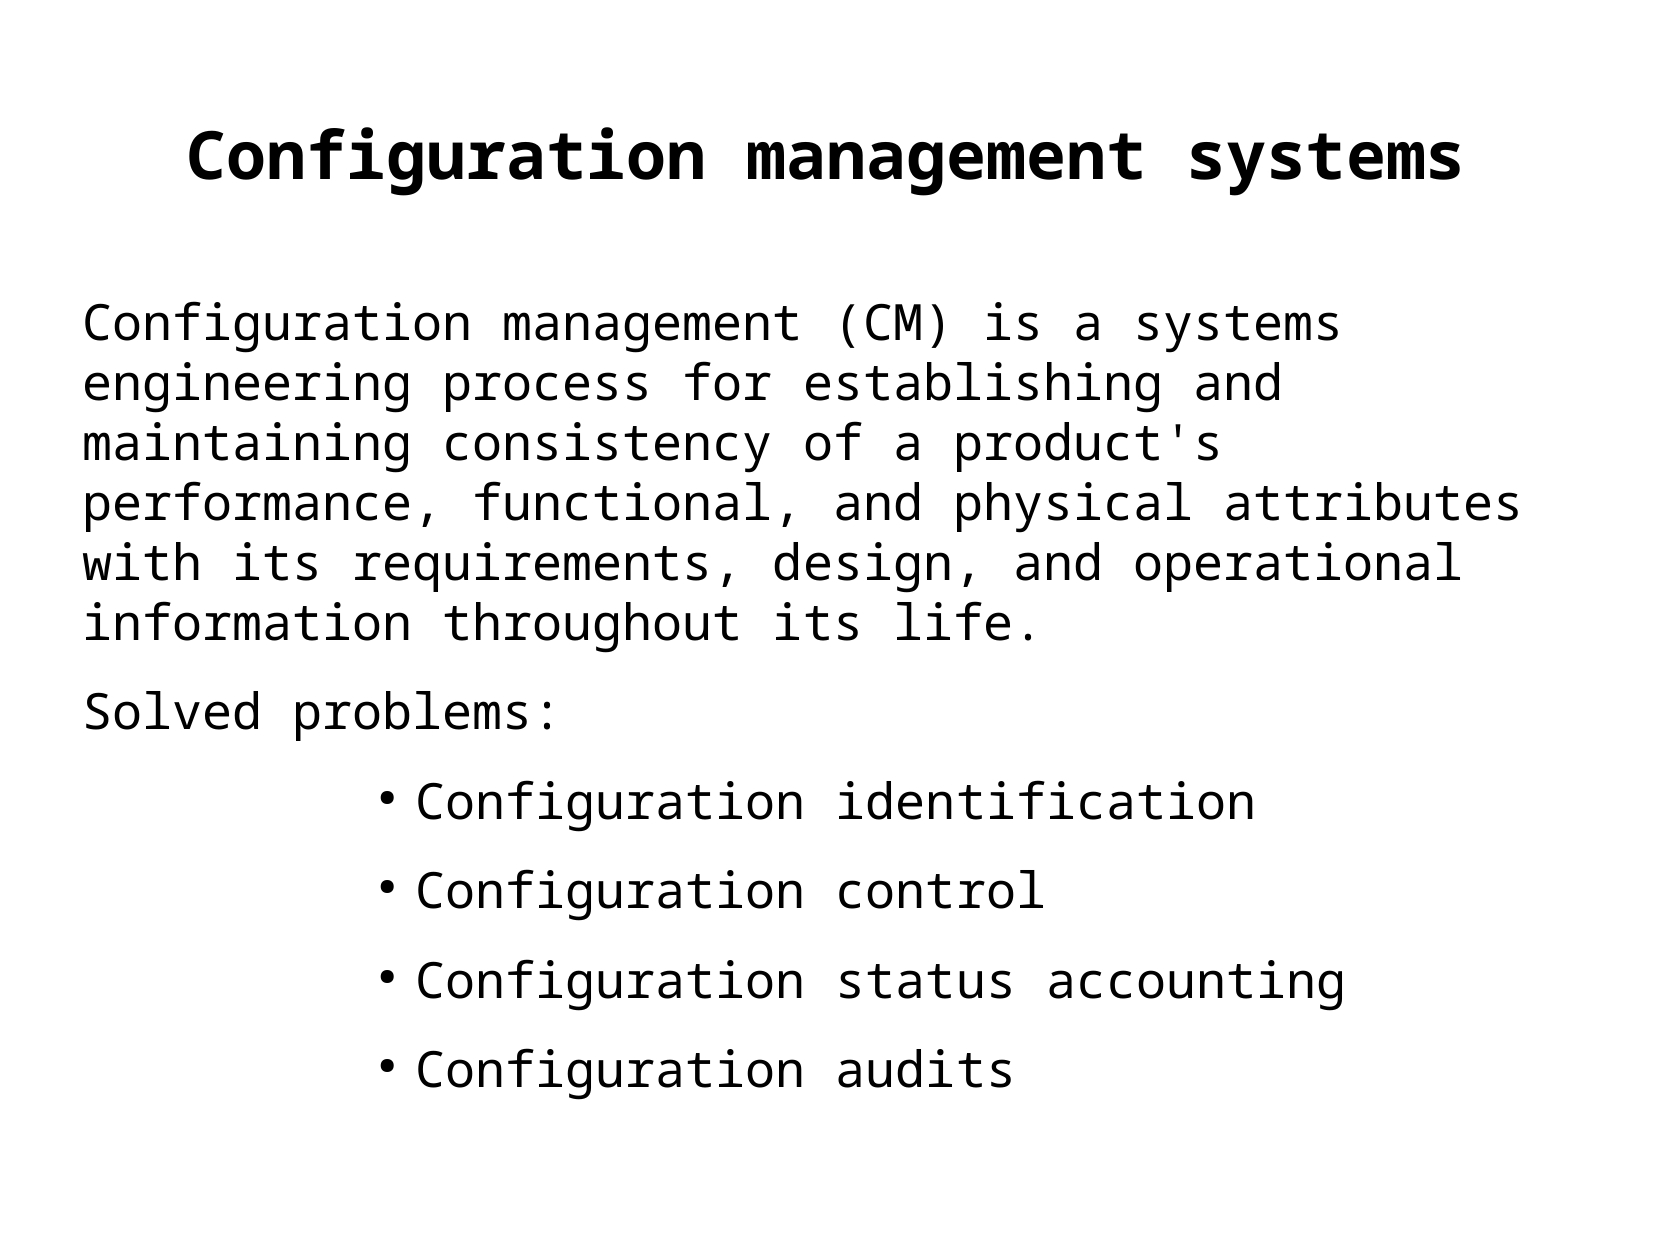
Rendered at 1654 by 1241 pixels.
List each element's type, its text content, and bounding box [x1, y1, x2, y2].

list Configuration management (CM) is a systems engineering process for establishing and maintaining consistency of a product's performance, functional, and physical attributes with its requirements, design, and operational information throughout its life. Solved problems: Configuration identification Configuration control Configuration status accounting Configuration audits [82, 290, 1571, 1134]
title Configuration management systems [82, 49, 1571, 257]
